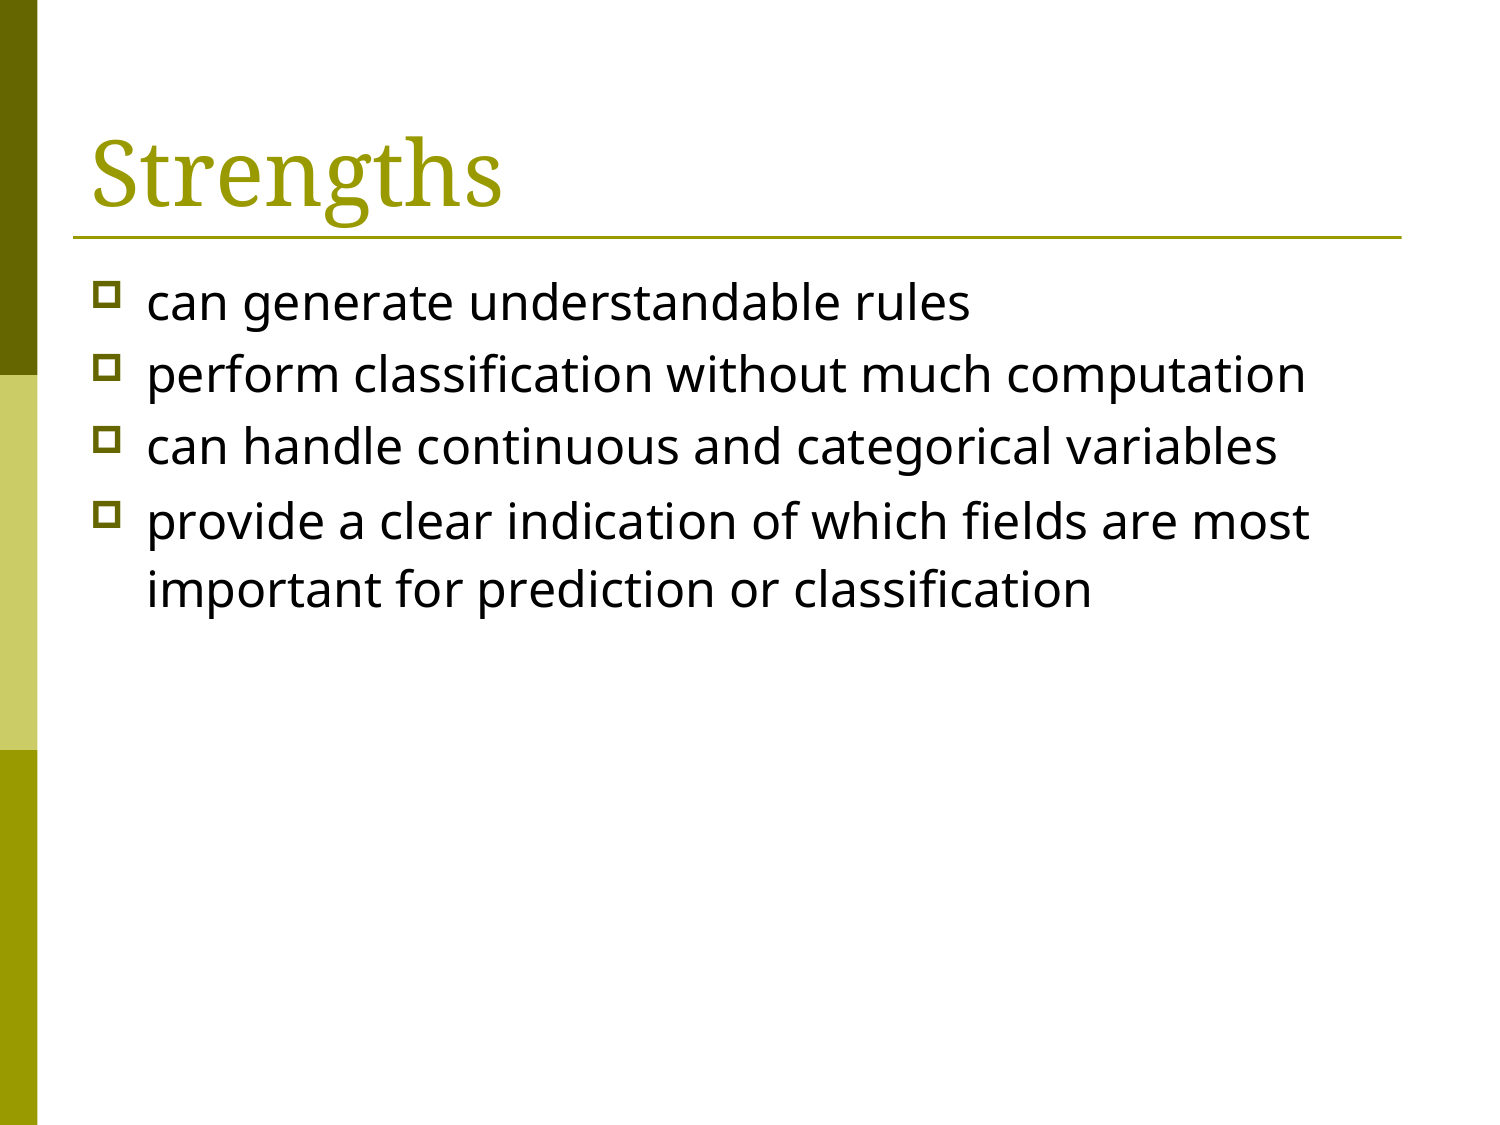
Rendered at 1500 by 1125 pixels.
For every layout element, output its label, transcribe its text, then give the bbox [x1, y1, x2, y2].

title Strengths [75, 45, 1426, 233]
list can generate understandable rules perform classification without much computation can handle continuous and categorical variables provide a clear indication of which fields are most important for prediction or classification [75, 262, 1426, 1006]
